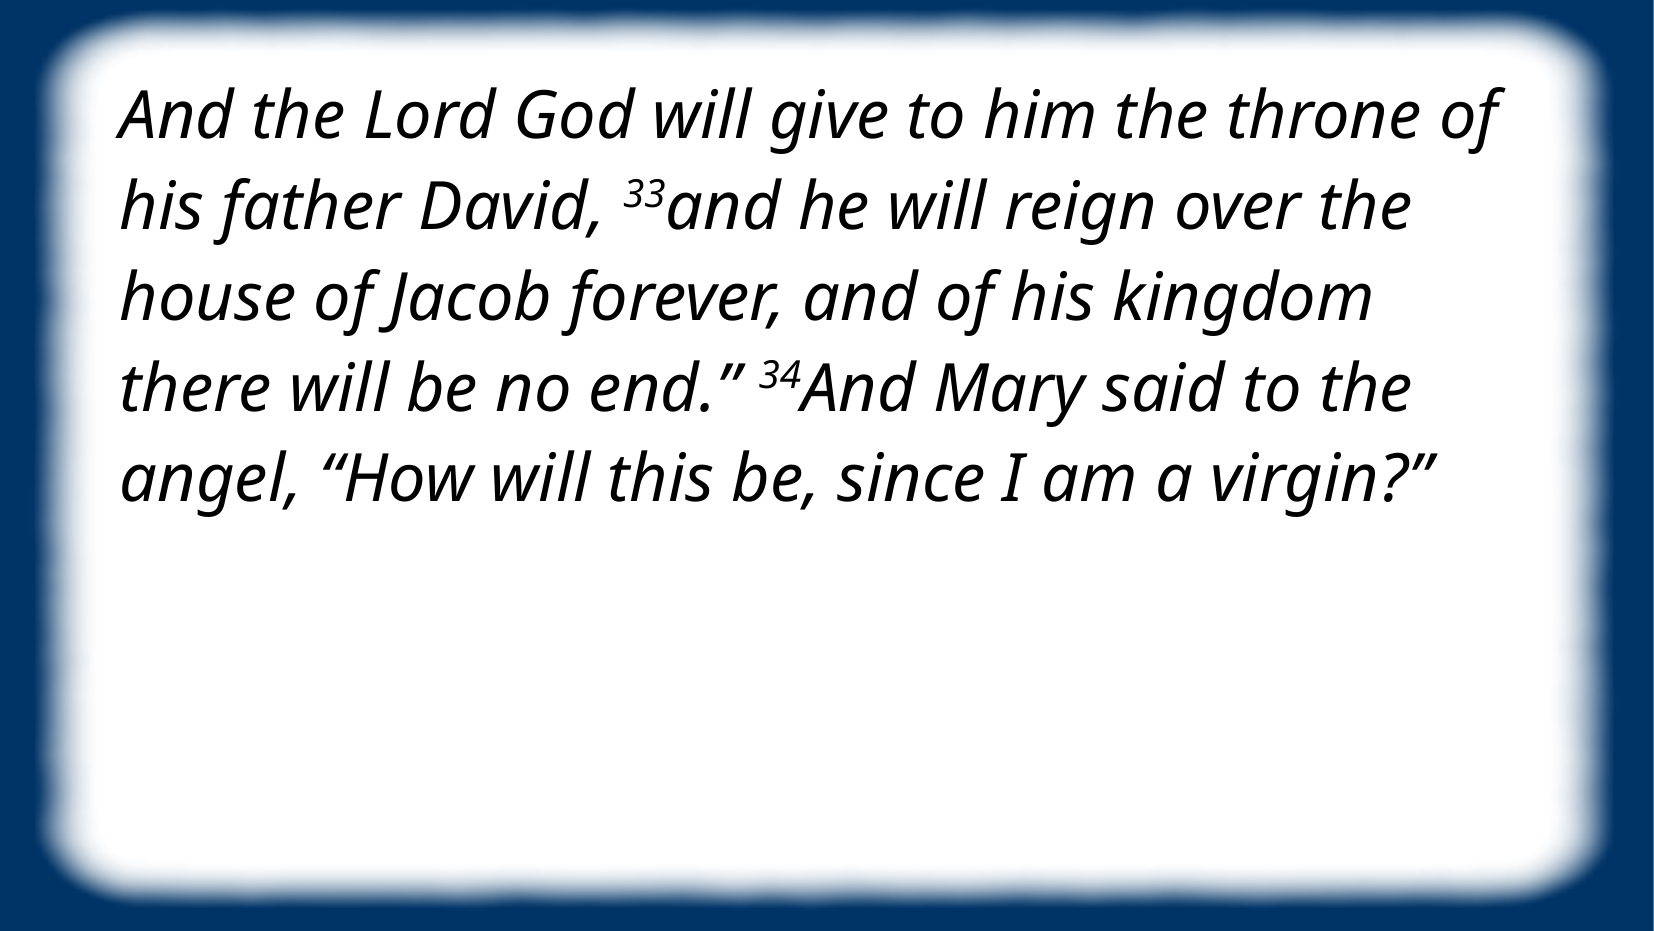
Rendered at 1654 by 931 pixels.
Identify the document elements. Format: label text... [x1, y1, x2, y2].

picture [0, 0, 1654, 931]
text_box And the Lord God will give to him the throne of his father David, 33and he will reign over the house of Jacob forever, and of his kingdom there will be no end.” 34And Mary said to the angel, “How will this be, since I am a virgin?” [105, 60, 1561, 519]
